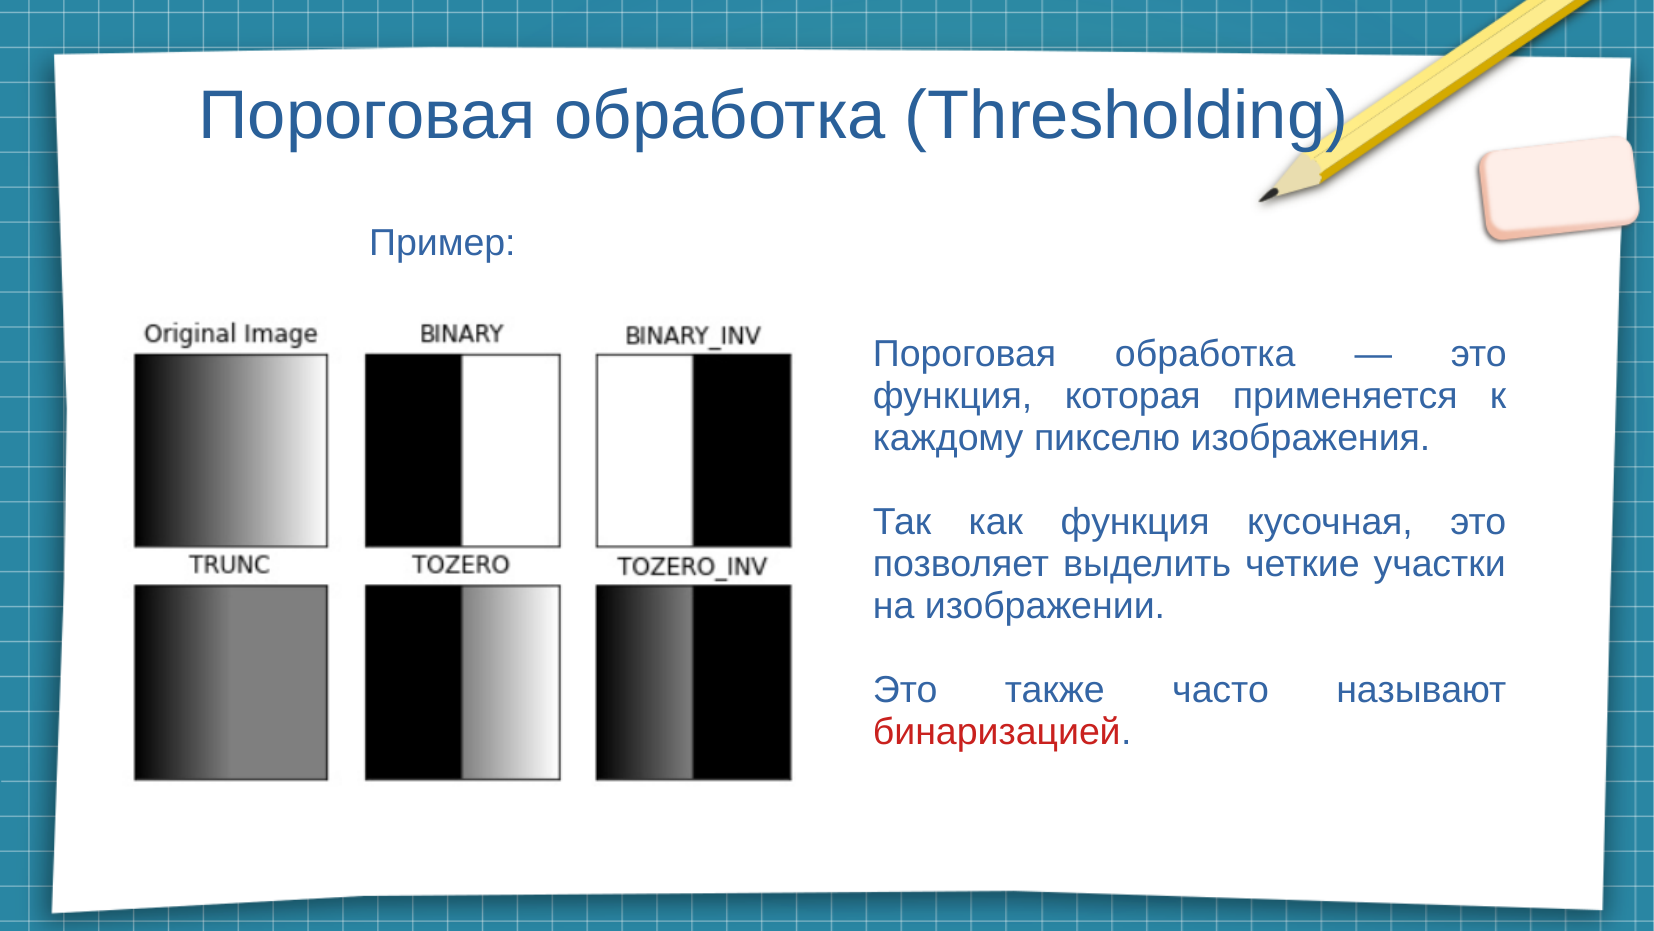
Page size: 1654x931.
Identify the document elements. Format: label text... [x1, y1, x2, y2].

text_box Пороговая обработка — это функция, которая применяется к каждому пикселю изображения. Так как функция кусочная, это позволяет выделить четкие участки на изображении. Это также часто называют бинаризацией. [858, 324, 1536, 886]
title Пороговая обработка (Thresholding) [29, 37, 1518, 193]
picture [0, 0, 1654, 931]
text_box Пример: [354, 213, 531, 271]
